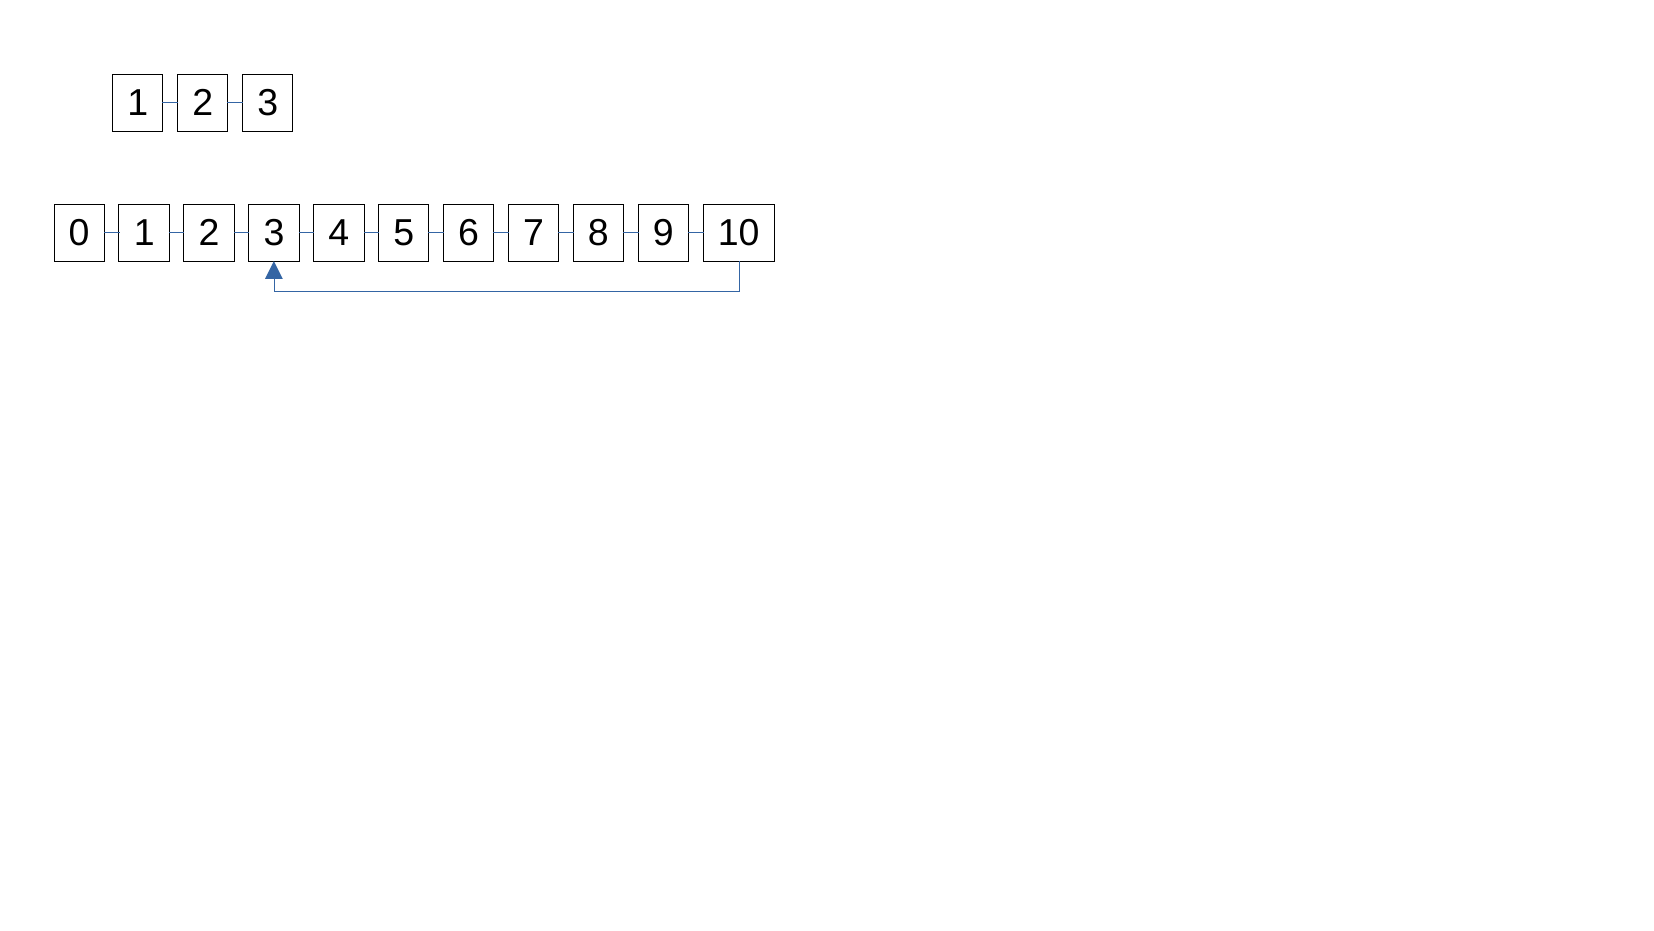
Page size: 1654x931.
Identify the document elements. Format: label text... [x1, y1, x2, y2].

text_box 4 [313, 204, 365, 262]
text_box 1 [118, 204, 170, 262]
text_box 1 [112, 74, 163, 132]
text_box 6 [443, 204, 494, 262]
text_box 7 [508, 204, 559, 262]
text_box 5 [378, 204, 429, 262]
text_box 3 [242, 74, 293, 132]
text_box 2 [177, 74, 228, 132]
text_box 3 [248, 204, 300, 262]
text_box 9 [638, 204, 689, 262]
text_box 8 [573, 204, 624, 262]
text_box 2 [183, 204, 235, 262]
text_box 0 [54, 204, 105, 262]
text_box 10 [703, 204, 775, 262]
